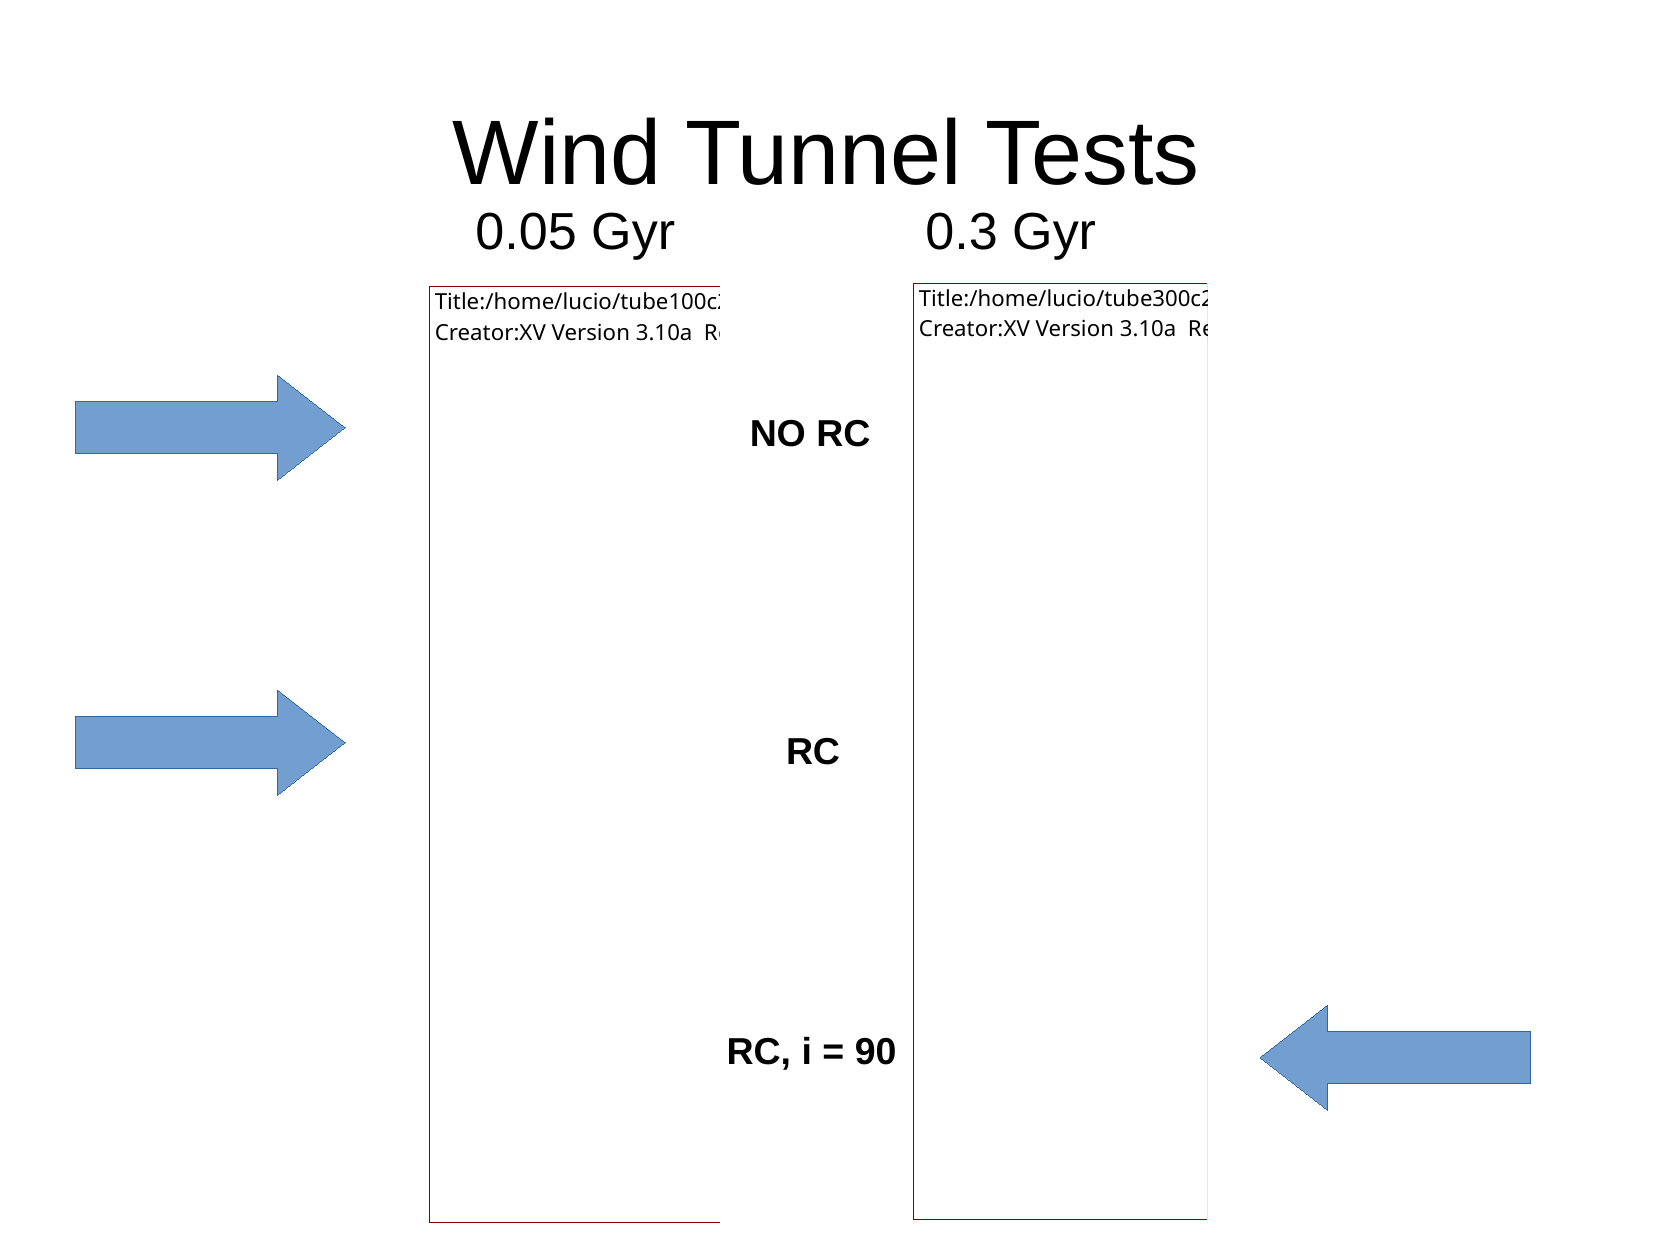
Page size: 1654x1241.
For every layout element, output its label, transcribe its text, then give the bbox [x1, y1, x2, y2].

text_box NO RC [735, 405, 886, 462]
text_box 0.3 Gyr [910, 195, 1112, 269]
text_box [75, 375, 346, 481]
picture [427, 285, 721, 1223]
text_box [1260, 1005, 1531, 1111]
text_box 0.05 Gyr [460, 195, 691, 269]
text_box RC, i = 90 [711, 1023, 912, 1081]
picture [911, 281, 1208, 1220]
text_box [75, 690, 346, 796]
text_box RC [771, 723, 856, 781]
title Wind Tunnel Tests [82, 49, 1571, 257]
